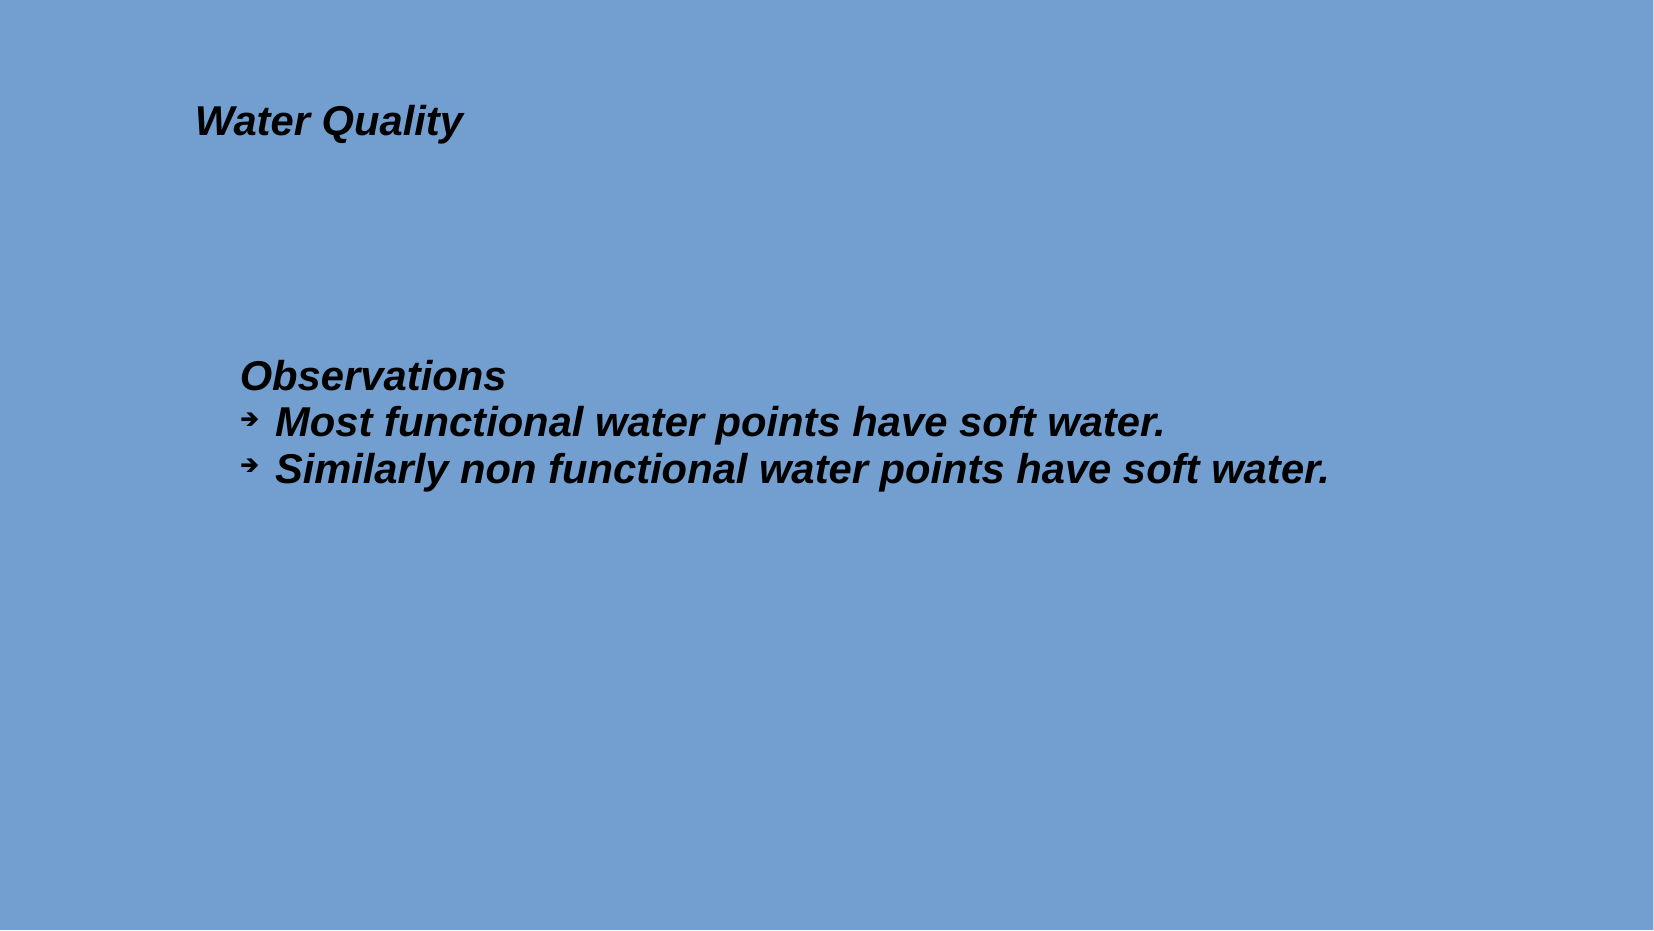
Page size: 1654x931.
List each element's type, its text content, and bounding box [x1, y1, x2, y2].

text_box Water Quality [180, 90, 676, 152]
text_box Observations Most functional water points have soft water. Similarly non functional water points have soft water. [225, 345, 1546, 500]
